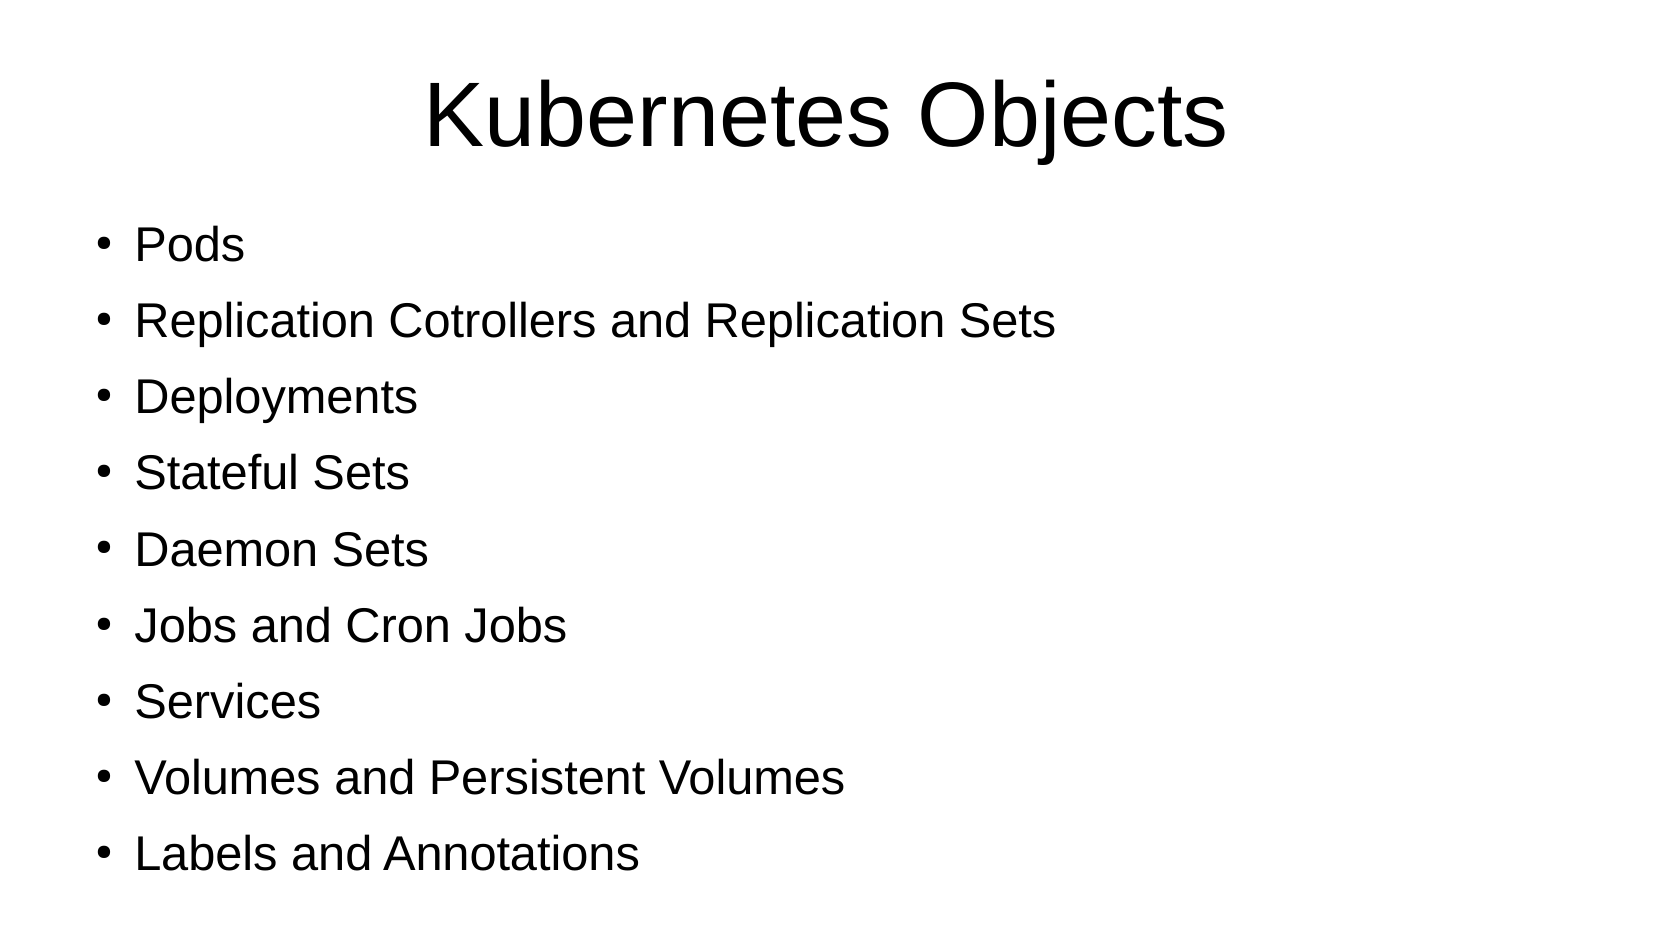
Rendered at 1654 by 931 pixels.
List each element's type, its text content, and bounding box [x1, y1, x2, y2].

list Pods Replication Cotrollers and Replication Sets Deployments Stateful Sets Daemon Sets Jobs and Cron Jobs Services Volumes and Persistent Volumes Labels and Annotations [82, 217, 1583, 886]
title Kubernetes Objects [82, 37, 1571, 193]
